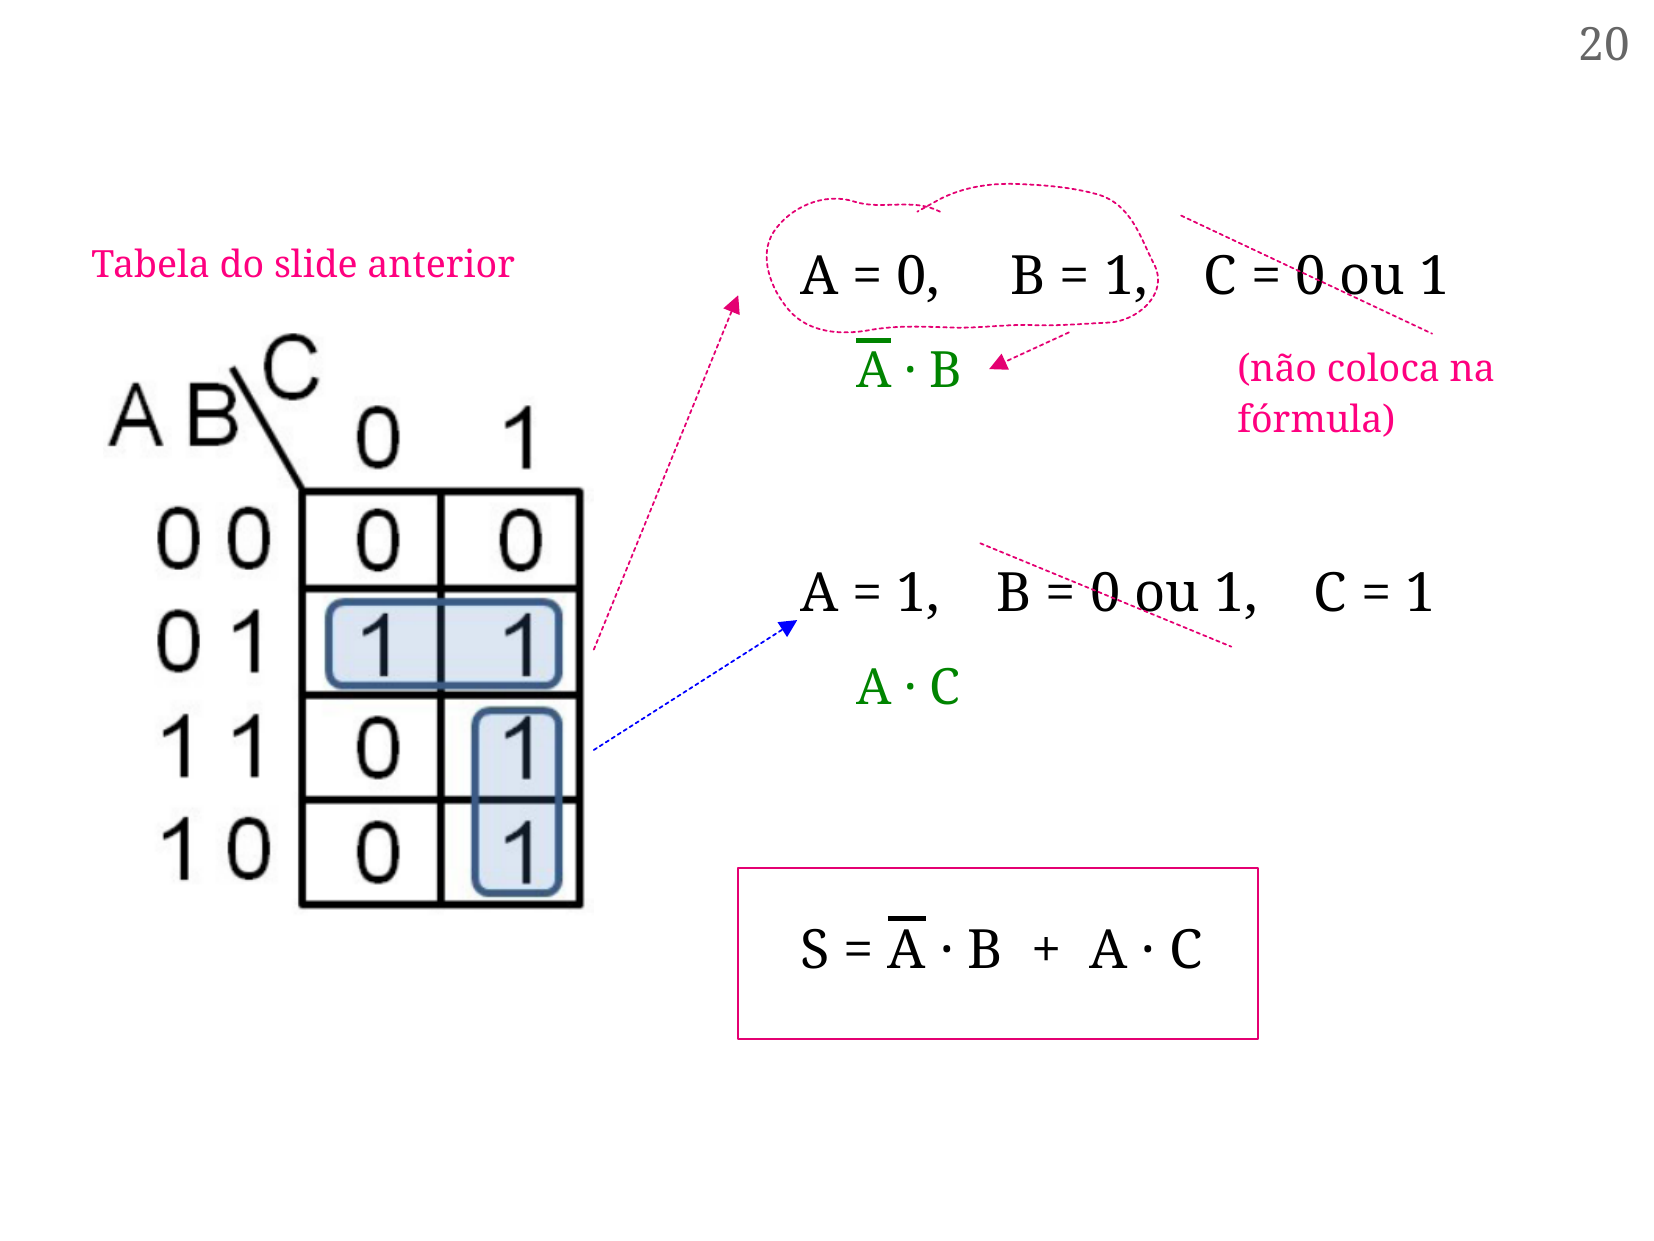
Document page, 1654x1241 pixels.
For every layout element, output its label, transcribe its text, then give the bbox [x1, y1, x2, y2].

list A = 0, B = 1, C = 0 ou 1 A · B A = 1, B = 0 ou 1, C = 1 A · C S = A · B + A · C [797, 869, 1257, 1038]
text_box Tabela do slide anterior [76, 230, 531, 297]
list A = 0, B = 1, C = 0 ou 1 A · B A = 1, B = 0 ou 1, C = 1 A · C S = A · B + A · C [797, 236, 1595, 1211]
picture [103, 332, 594, 916]
text_box (não coloca na fórmula) [1222, 333, 1510, 451]
